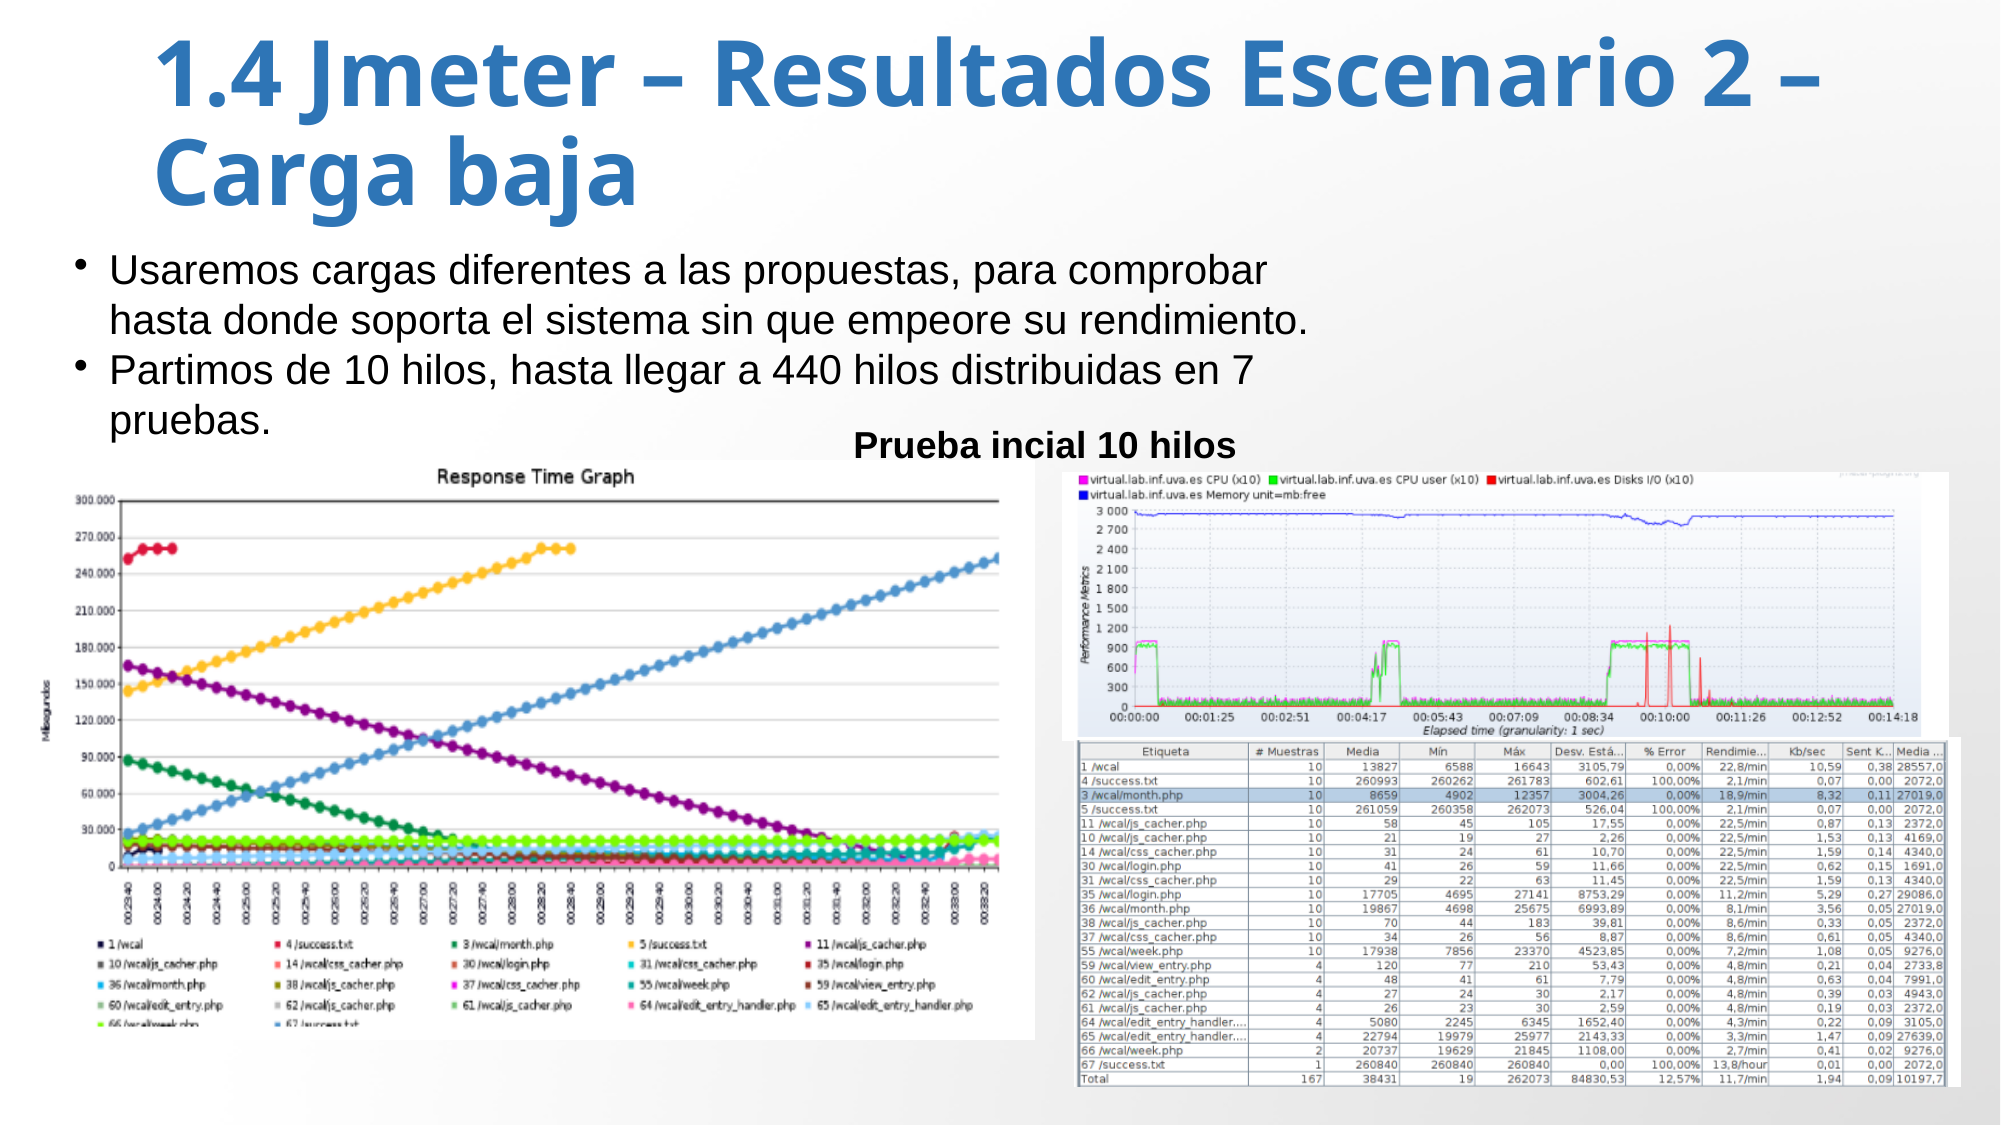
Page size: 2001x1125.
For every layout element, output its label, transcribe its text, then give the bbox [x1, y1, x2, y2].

text_box 1.4 Jmeter – Resultados Escenario 2 – Carga baja [137, 17, 1863, 236]
picture [0, 0, 2001, 1125]
text_box Prueba incial 10 hilos [838, 413, 1276, 508]
text_box Usaremos cargas diferentes a las propuestas, para comprobar hasta donde soporta el sistema sin que empeore su rendimiento. Partimos de 10 hilos, hasta llegar a 440 hilos distribuidas en 7 pruebas. [59, 235, 1370, 436]
